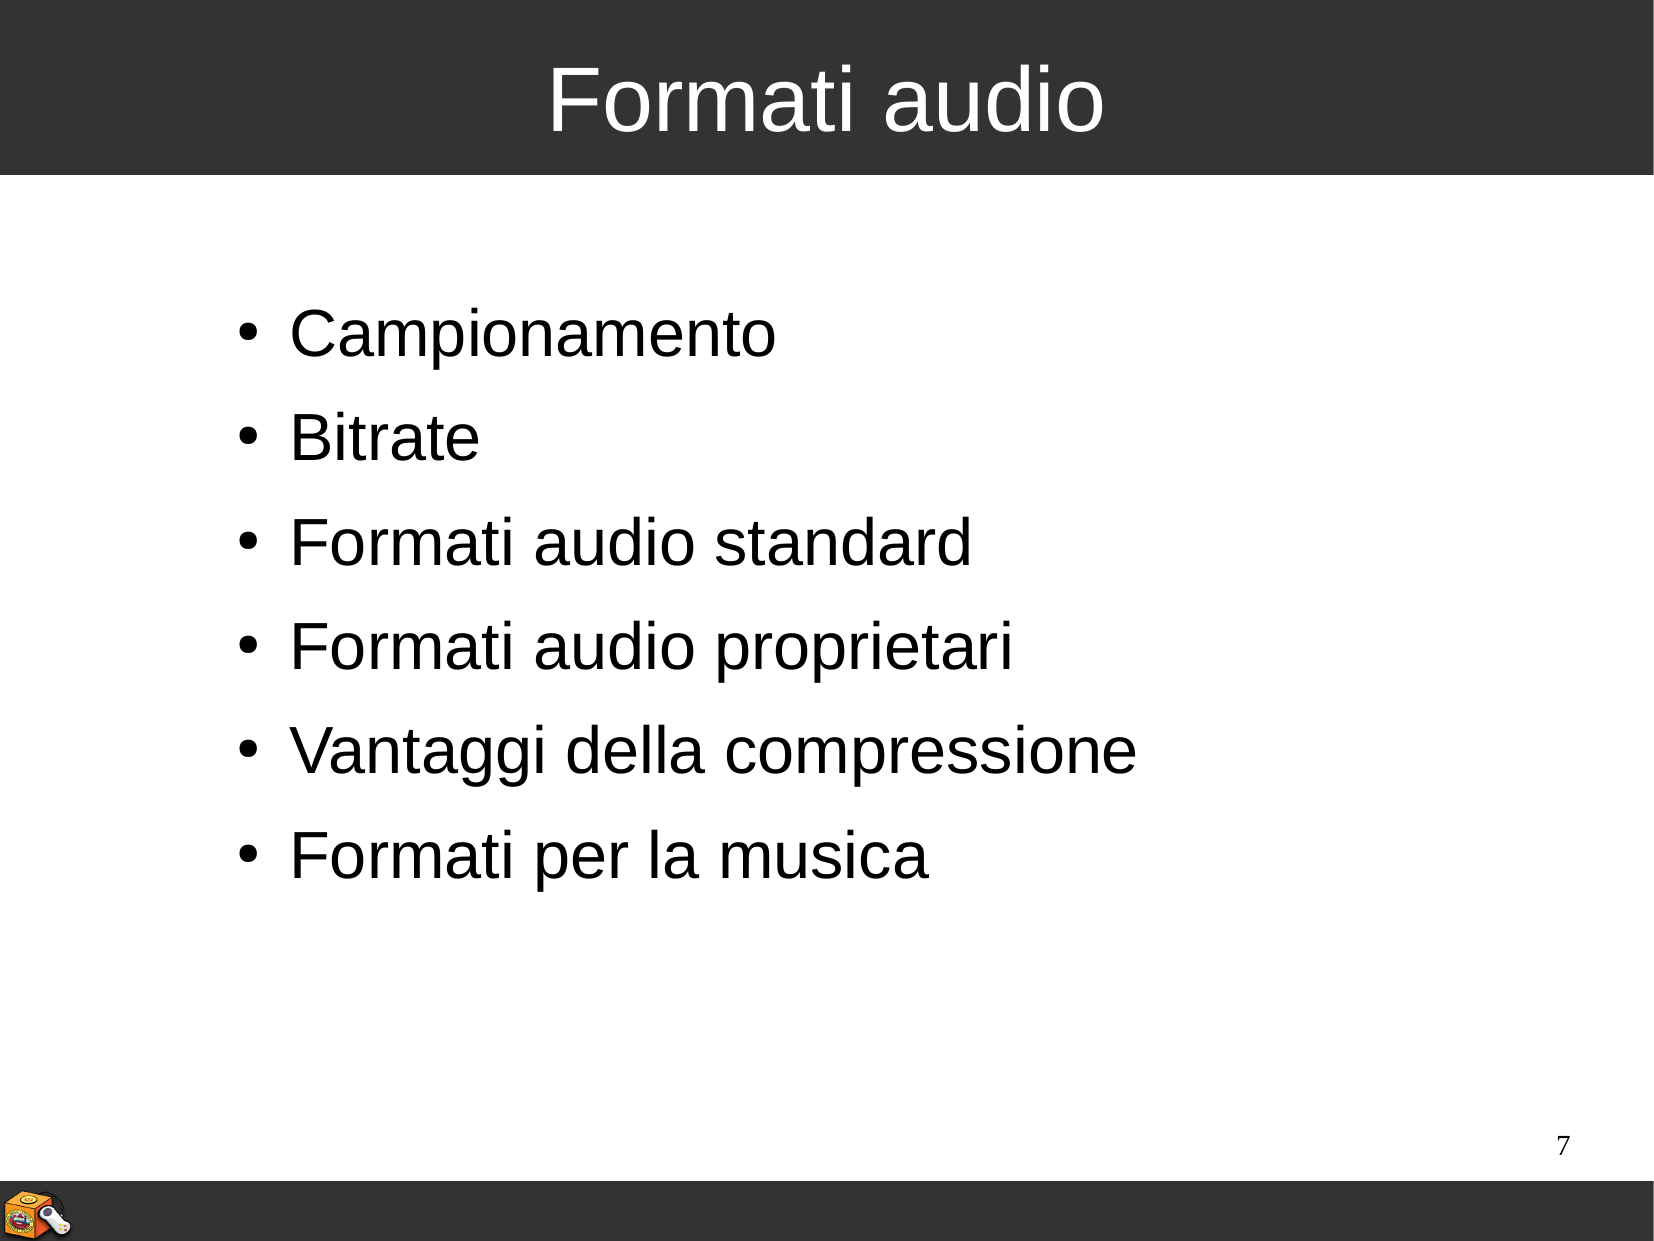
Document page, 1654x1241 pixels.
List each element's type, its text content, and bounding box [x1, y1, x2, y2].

picture [0, 1181, 1654, 1241]
title Formati audio [82, 3, 1571, 196]
picture [0, 0, 1654, 175]
list Campionamento Bitrate Formati audio standard Formati audio proprietari Vantaggi della compressione Formati per la musica [218, 296, 1495, 1100]
